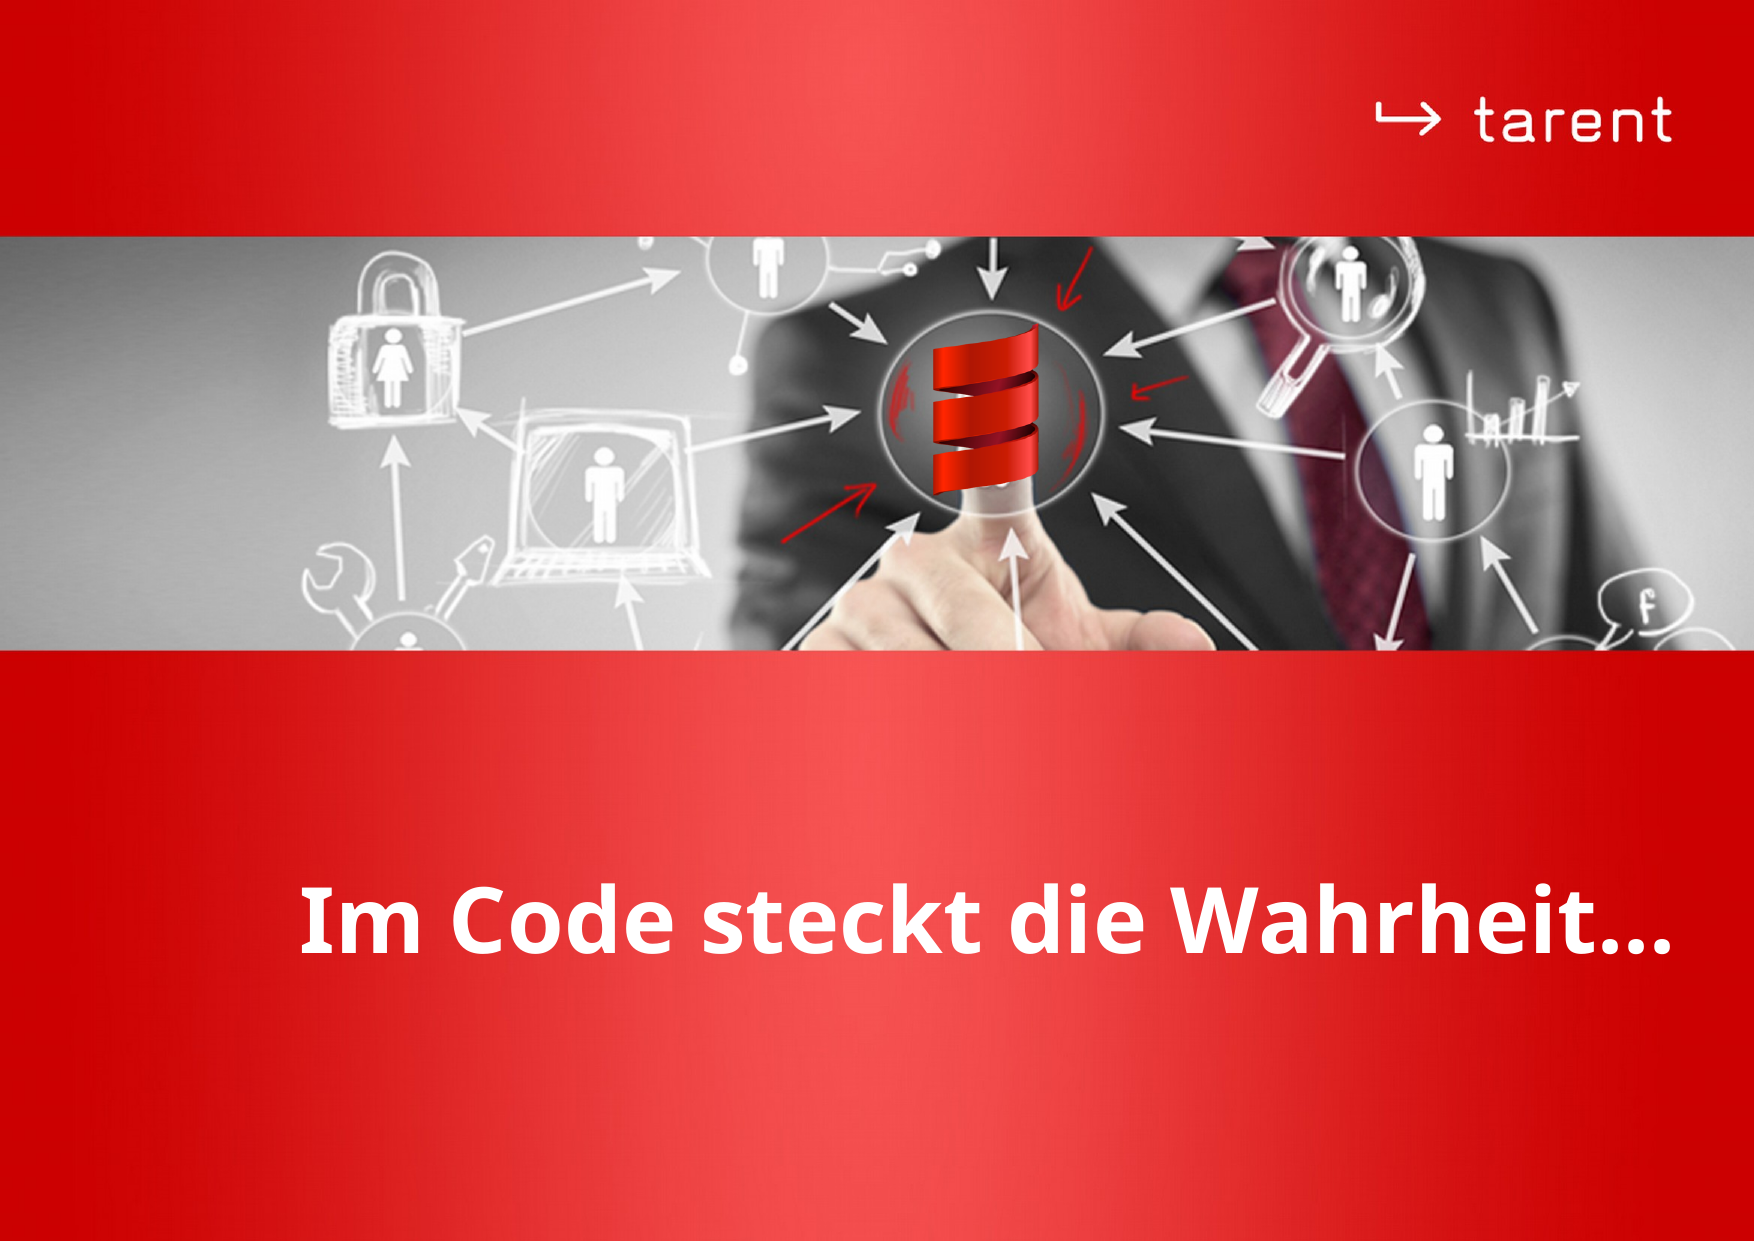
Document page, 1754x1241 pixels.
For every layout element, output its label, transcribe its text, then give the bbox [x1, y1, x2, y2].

title Im Code steckt die Wahrheit... [98, 814, 1678, 1022]
picture [0, 0, 1754, 1241]
